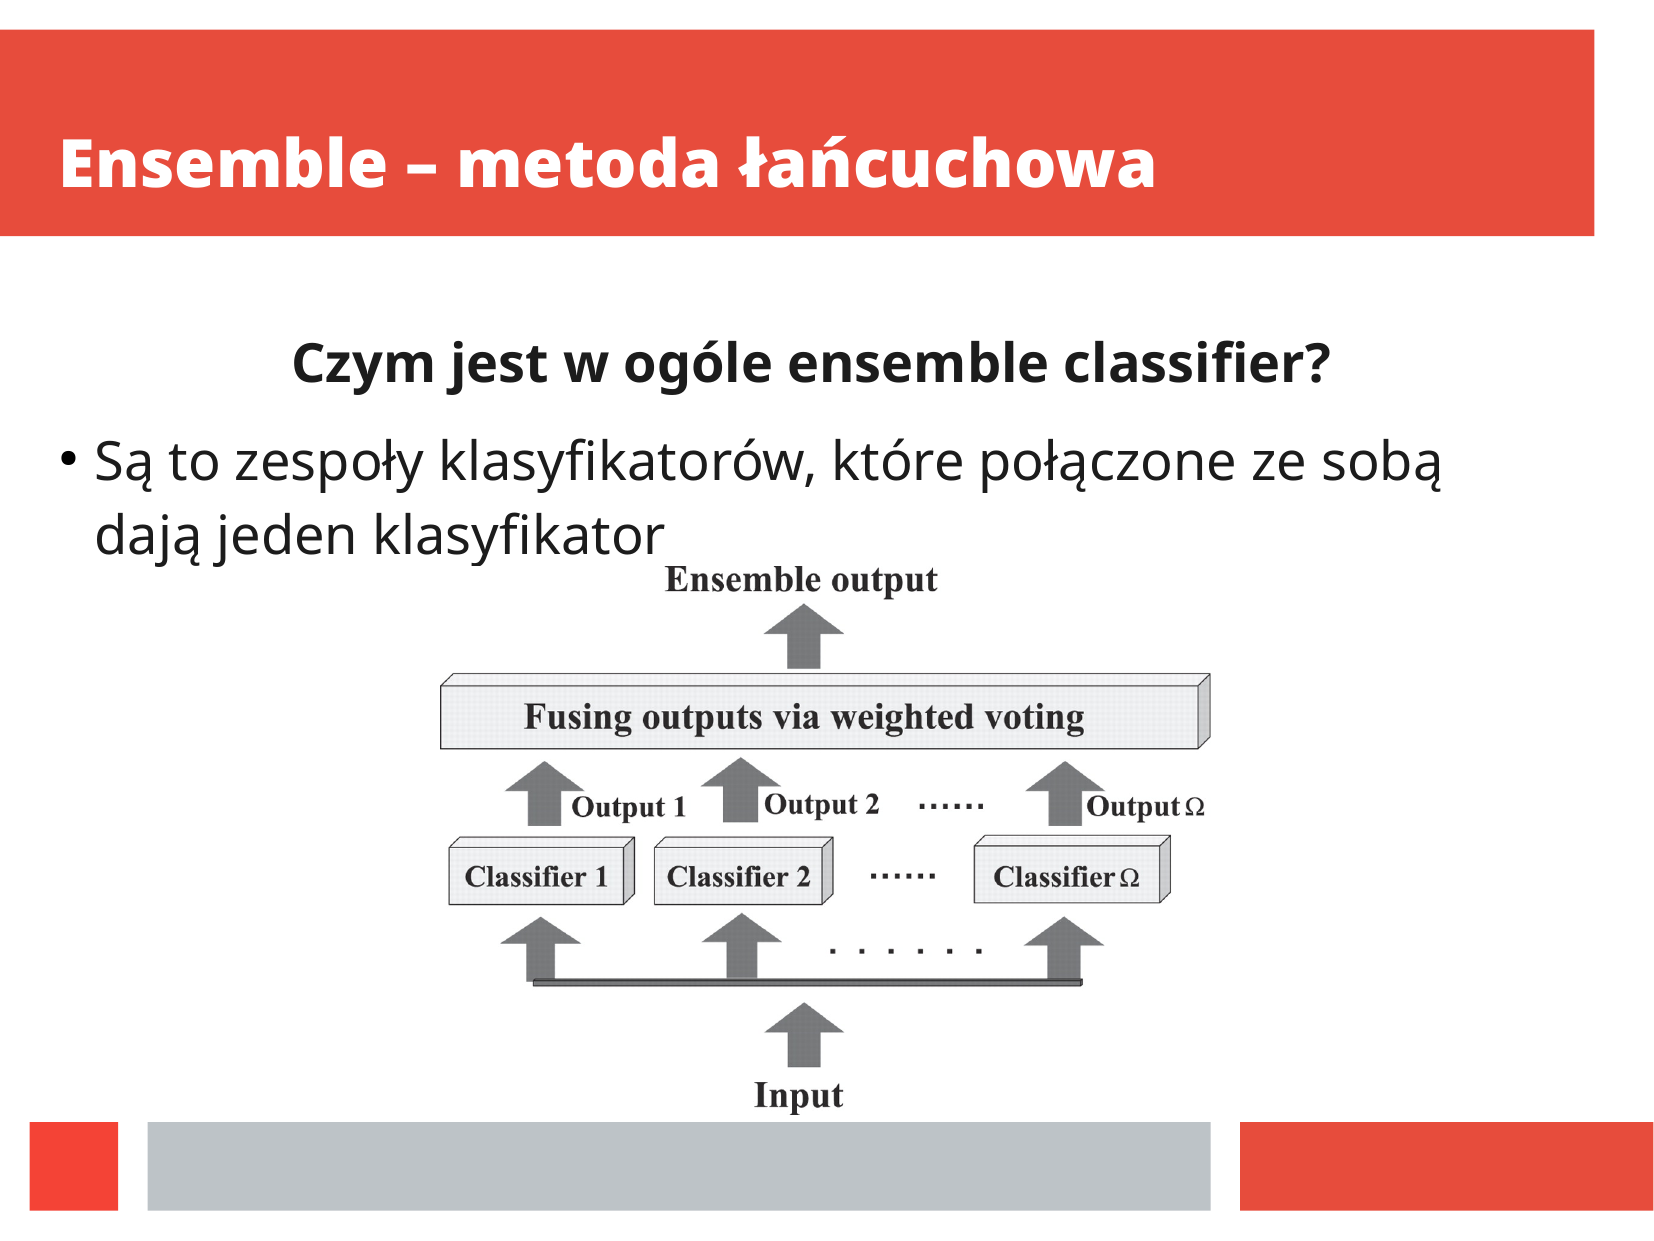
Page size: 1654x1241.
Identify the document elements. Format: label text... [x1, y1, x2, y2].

title Ensemble – metoda łańcuchowa [59, 59, 1595, 207]
list Czym jest w ogóle ensemble classifier? Są to zespoły klasyfikatorów, które połączone ze sobą dają jeden klasyfikator [59, 324, 1565, 1093]
picture [440, 566, 1217, 1119]
